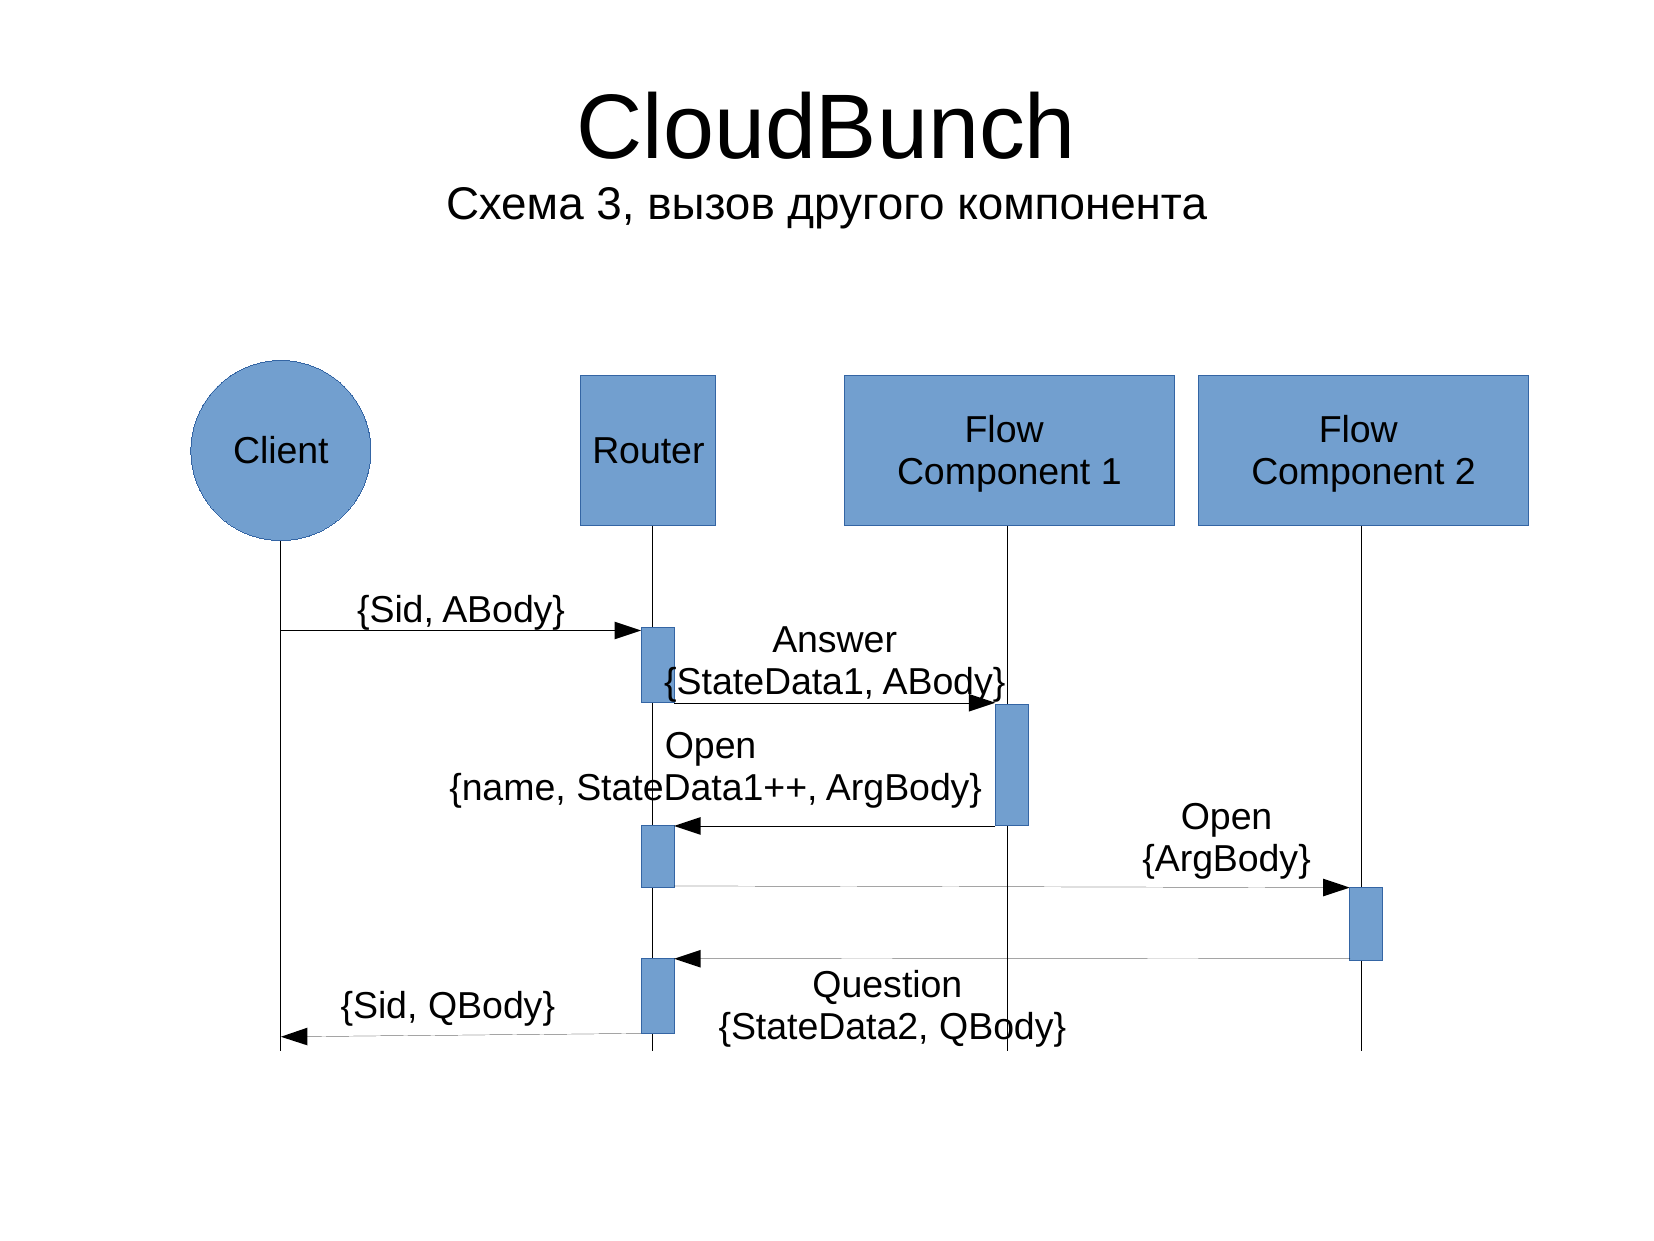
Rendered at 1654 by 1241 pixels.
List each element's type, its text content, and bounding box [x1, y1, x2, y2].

text_box Router [580, 375, 716, 526]
text_box {Sid, QBody} [325, 976, 611, 1034]
text_box Question {StateData2, QBody} [690, 956, 1096, 1097]
title CloudBunch Схема 3, вызов другого компонента [82, 49, 1571, 257]
text_box [641, 825, 675, 888]
text_box Flow Component 2 [1198, 375, 1529, 526]
text_box [641, 958, 675, 1034]
text_box [1349, 887, 1383, 961]
text_box Open {name, StateData1++, ArgBody} [415, 716, 1016, 816]
list [82, 290, 1571, 1171]
text_box [641, 627, 675, 703]
text_box Client [190, 360, 371, 541]
text_box Flow Component 1 [844, 375, 1175, 526]
text_box [995, 704, 1029, 826]
text_box [669, 669, 675, 699]
text_box Open {ArgBody} [1091, 787, 1362, 887]
